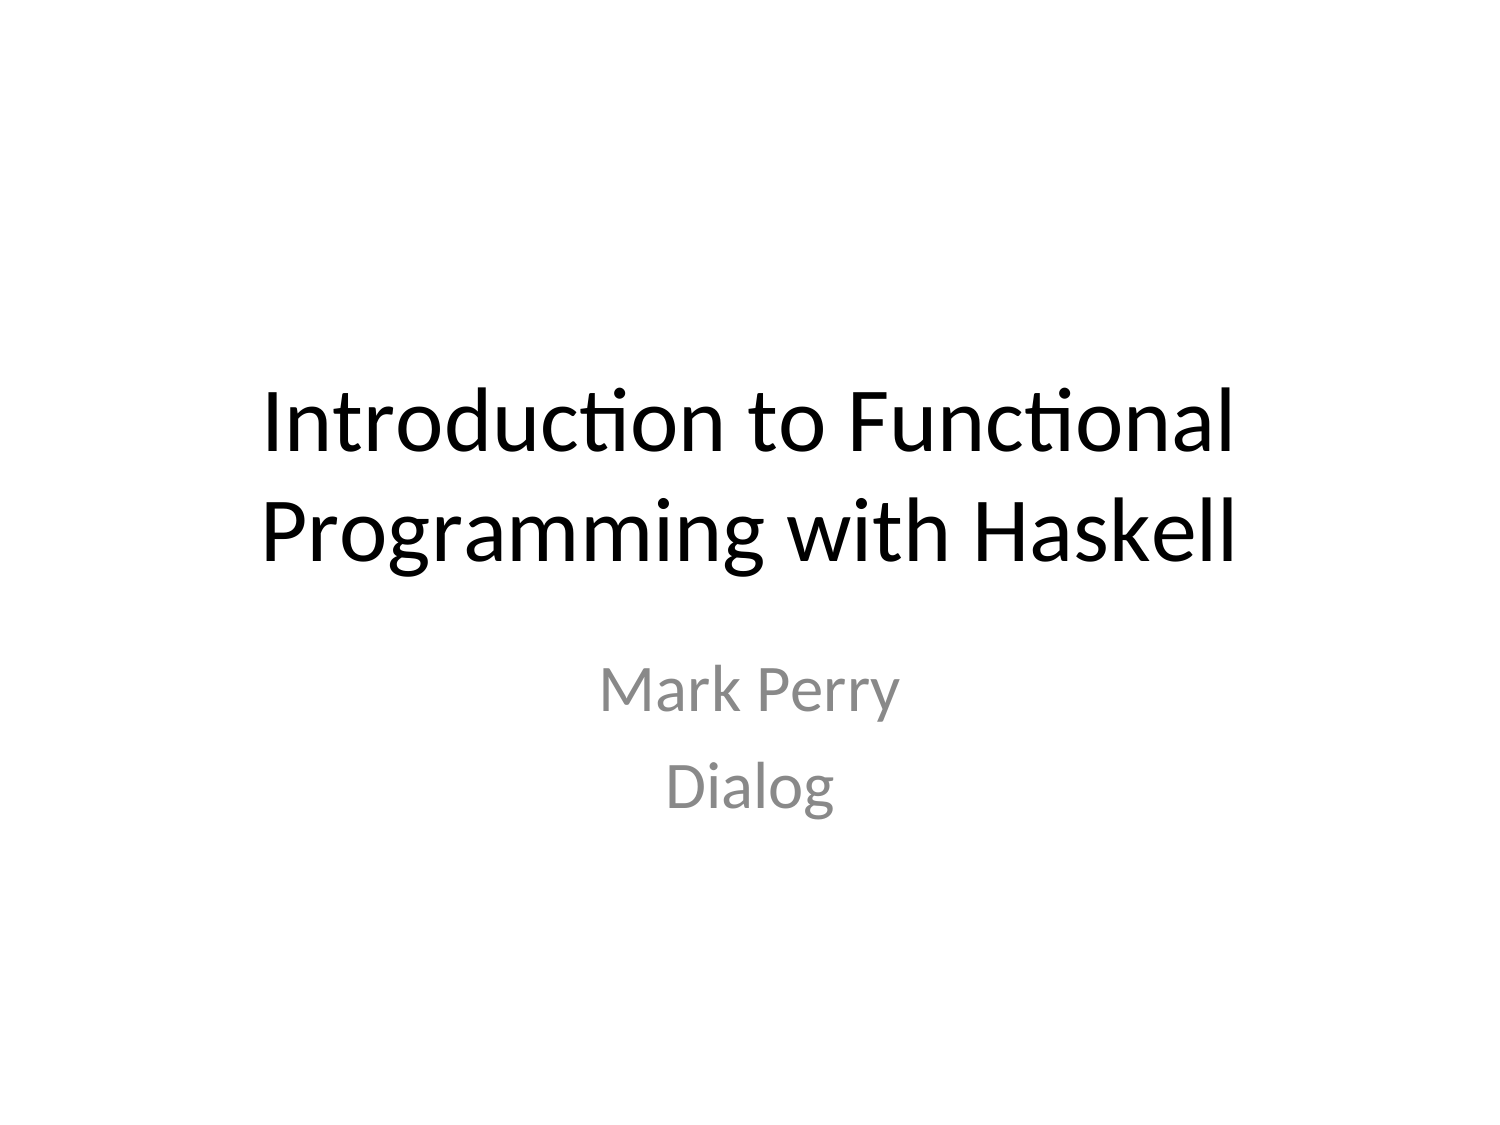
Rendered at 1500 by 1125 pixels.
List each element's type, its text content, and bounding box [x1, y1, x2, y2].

text_box Introduction to Functional Programming with Haskell [112, 349, 1388, 591]
text_box Mark Perry Dialog [225, 637, 1276, 926]
